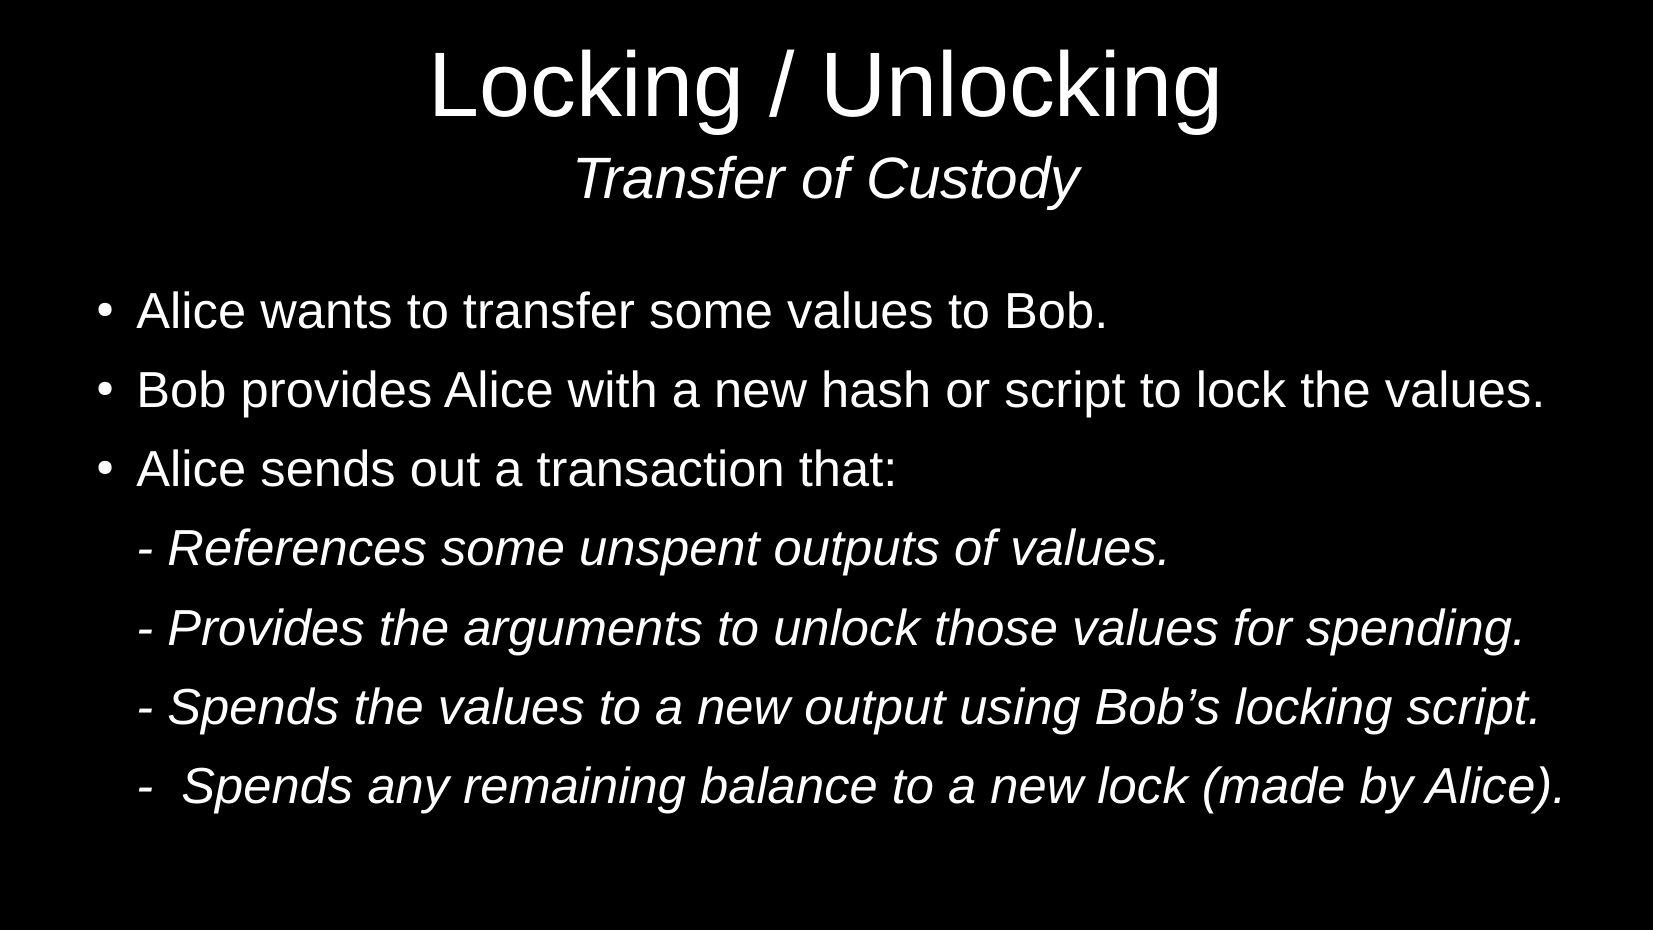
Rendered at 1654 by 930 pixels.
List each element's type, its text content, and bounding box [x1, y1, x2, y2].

list Alice wants to transfer some values to Bob. Bob provides Alice with a new hash or script to lock the values. Alice sends out a transaction that: - References some unspent outputs of values. - Provides the arguments to unlock those values for spending. - Spends the values to a new output using Bob’s locking script. - Spends any remaining balance to a new lock (made by Alice). [82, 282, 1571, 822]
title Locking / Unlocking Transfer of Custody [82, 18, 1571, 212]
